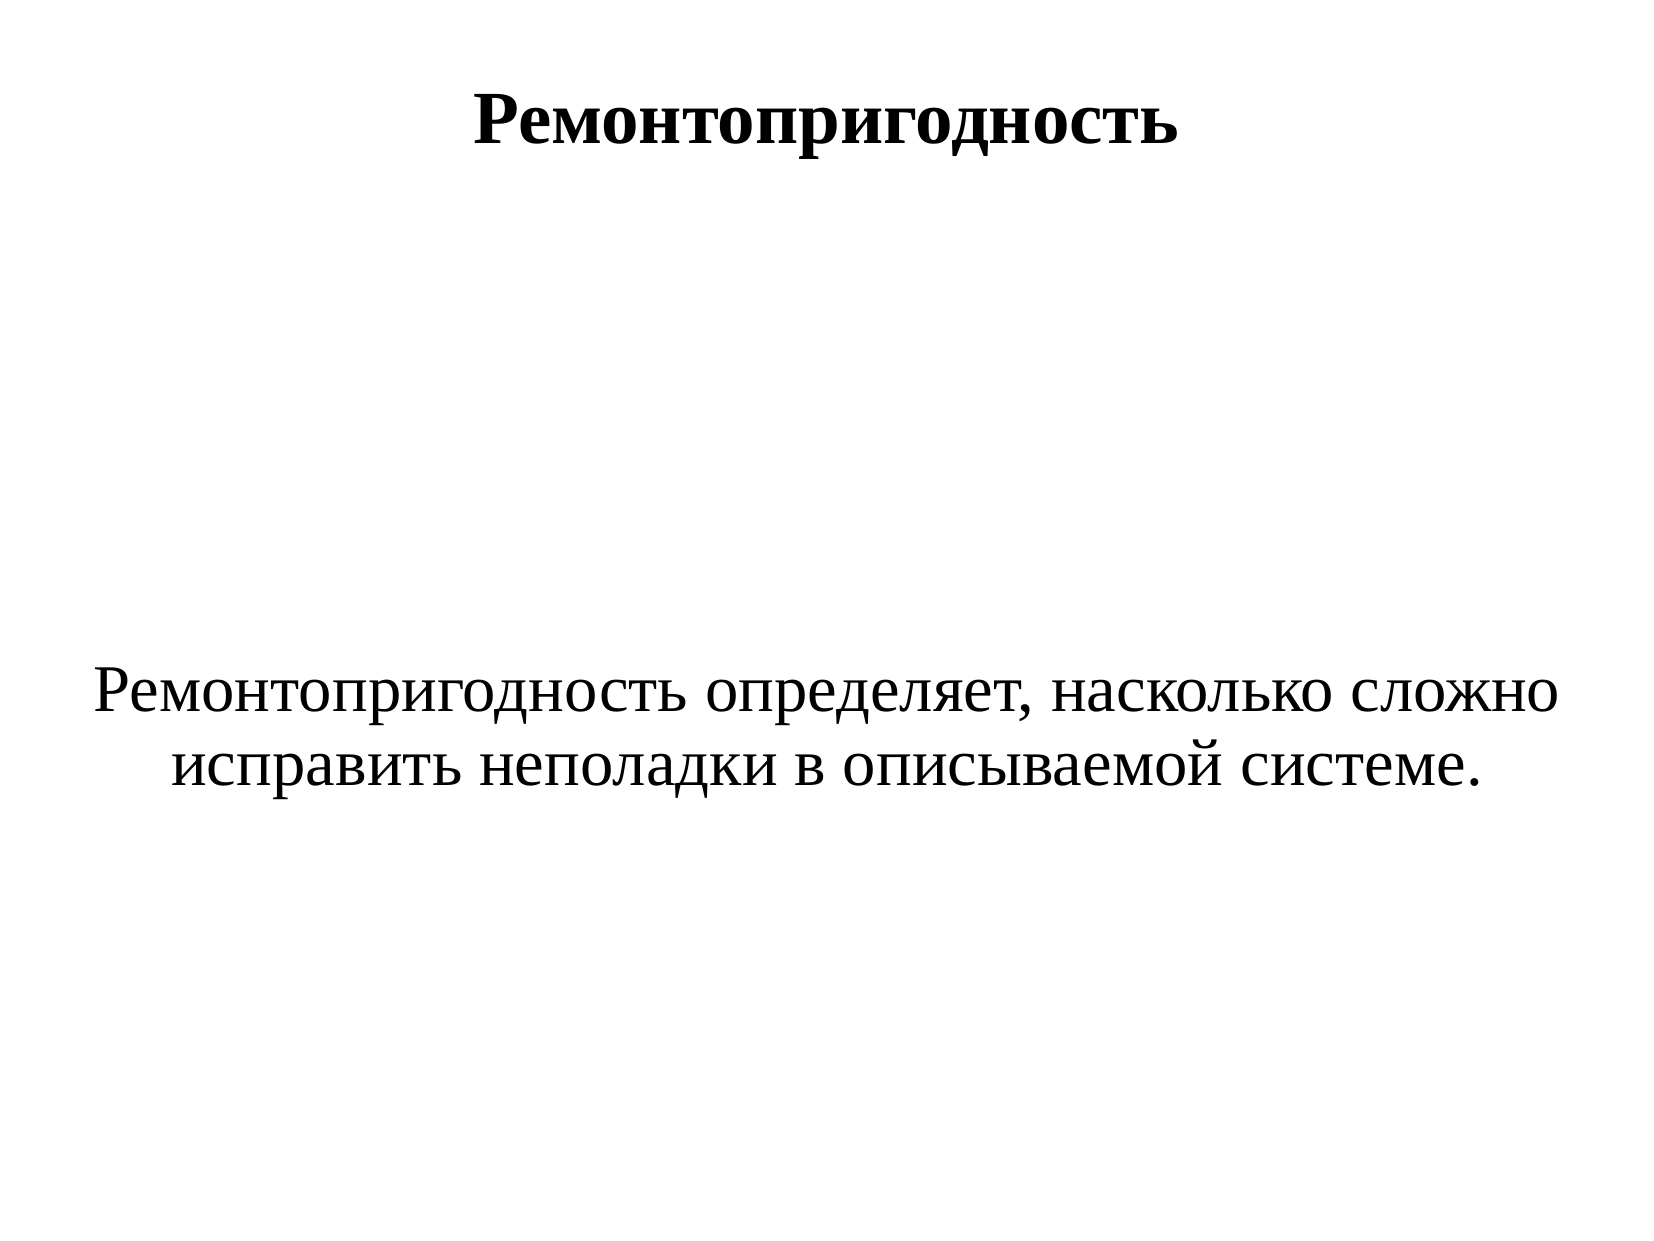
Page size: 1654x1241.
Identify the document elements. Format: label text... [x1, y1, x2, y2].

title Ремонтопригодность [30, 27, 1624, 210]
subtitle Ремонтопригодность определяет, насколько сложно исправить неполадки в описываемой системе. [30, 236, 1626, 1215]
